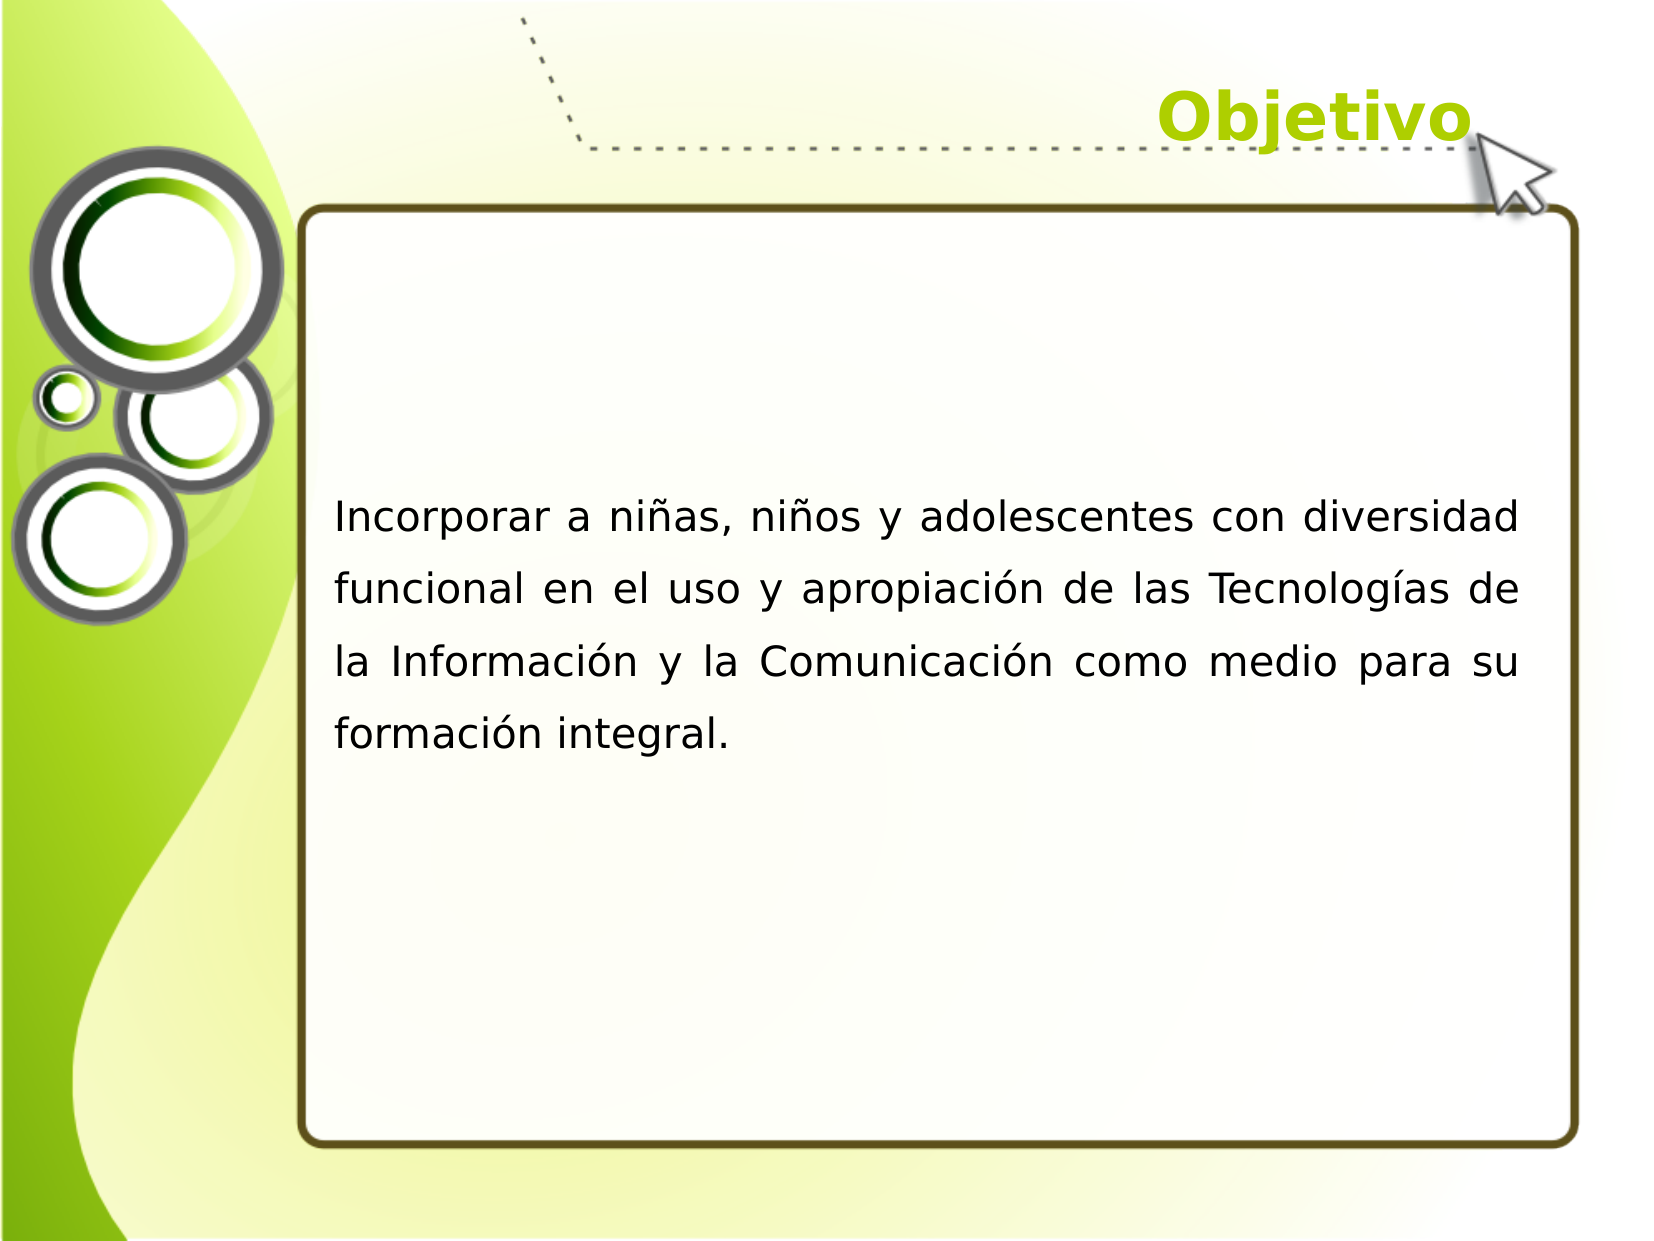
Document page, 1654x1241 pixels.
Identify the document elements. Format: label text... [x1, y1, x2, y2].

text_box Incorporar a niñas, niños y adolescentes con diversidad funcional en el uso y apropiación de las Tecnologías de la Información y la Comunicación como medio para su formación integral. [318, 460, 1536, 863]
text_box Objetivo [874, 70, 1489, 164]
picture [0, 0, 1654, 1241]
